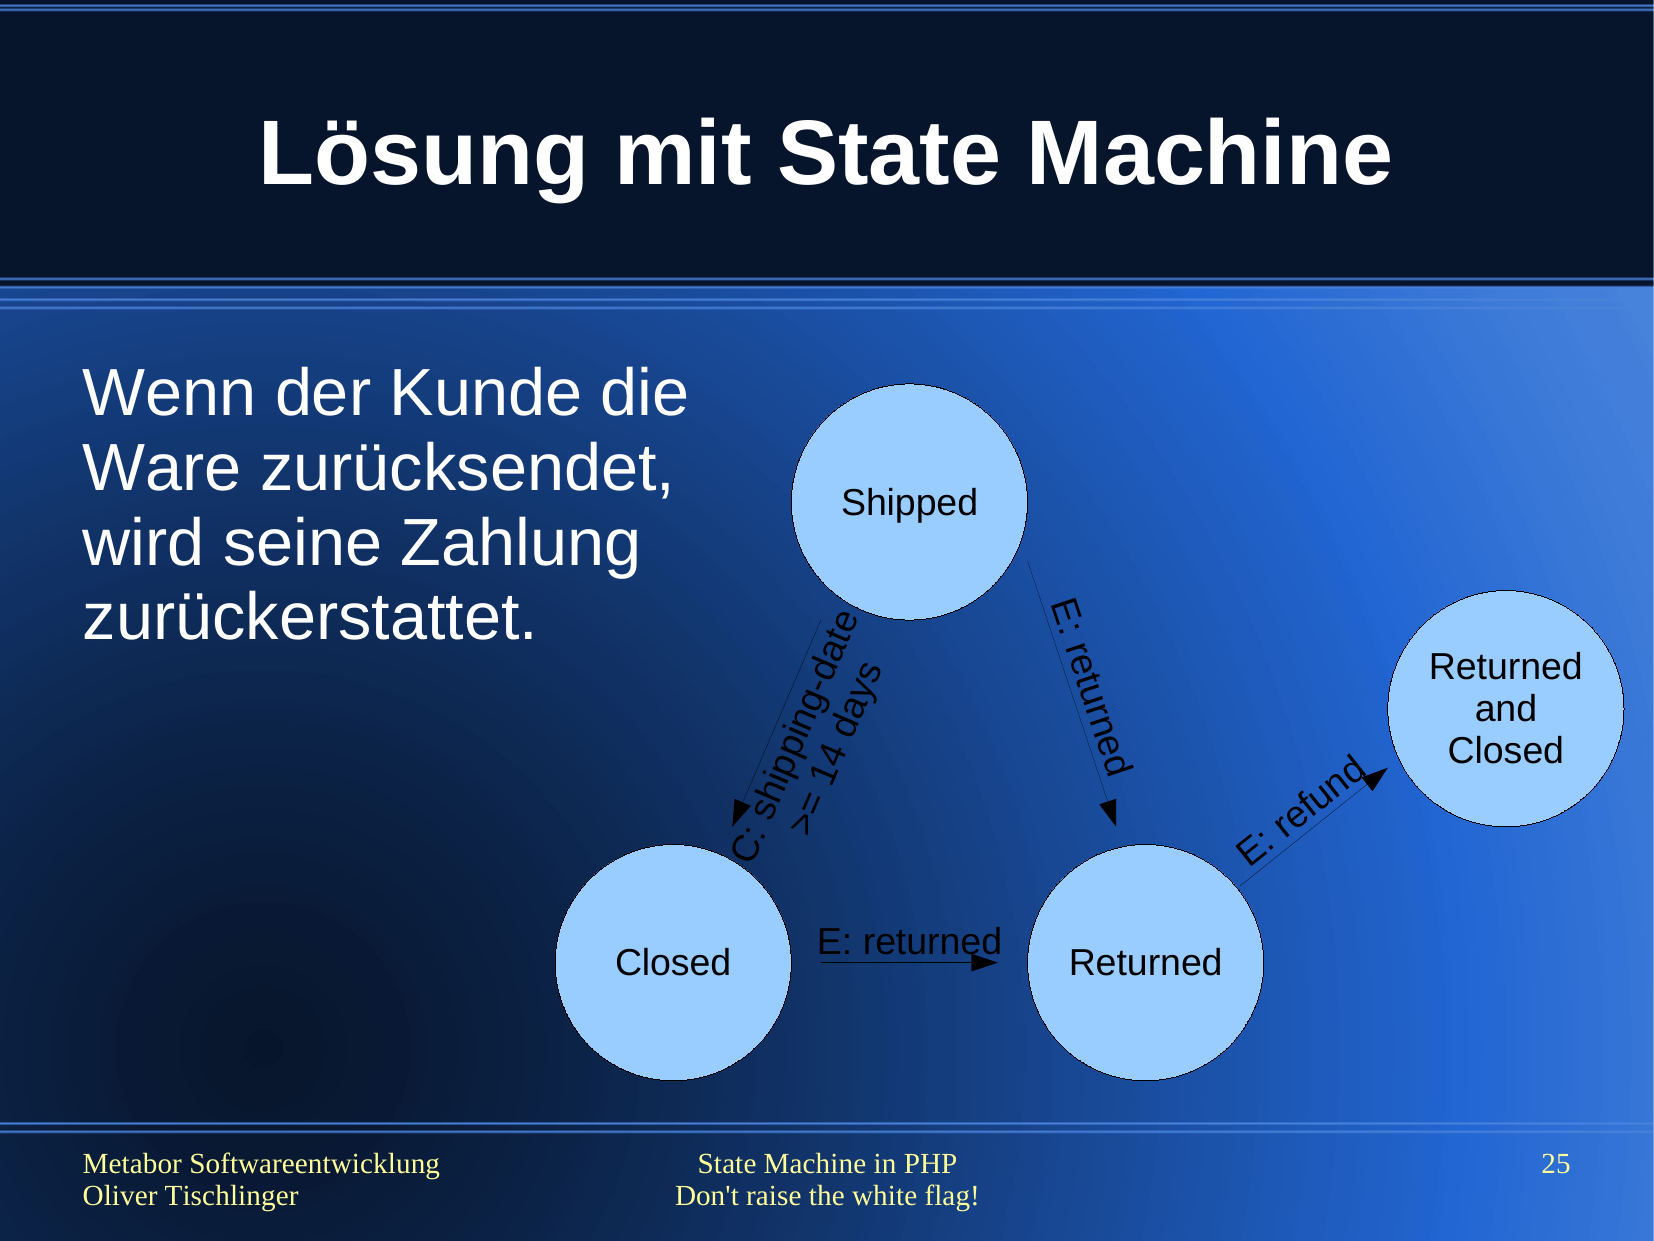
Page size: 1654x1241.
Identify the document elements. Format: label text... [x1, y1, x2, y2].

text_box Closed [555, 844, 792, 1081]
text_box Returned and Closed [1387, 590, 1625, 827]
picture [0, 0, 1654, 1241]
list Wenn der Kunde die Ware zurücksendet, wird seine Zahlung zurückerstattet. [82, 355, 809, 1058]
text_box Shipped [791, 383, 1028, 621]
text_box Returned [1027, 844, 1264, 1081]
title Lösung mit State Machine [82, 49, 1571, 257]
